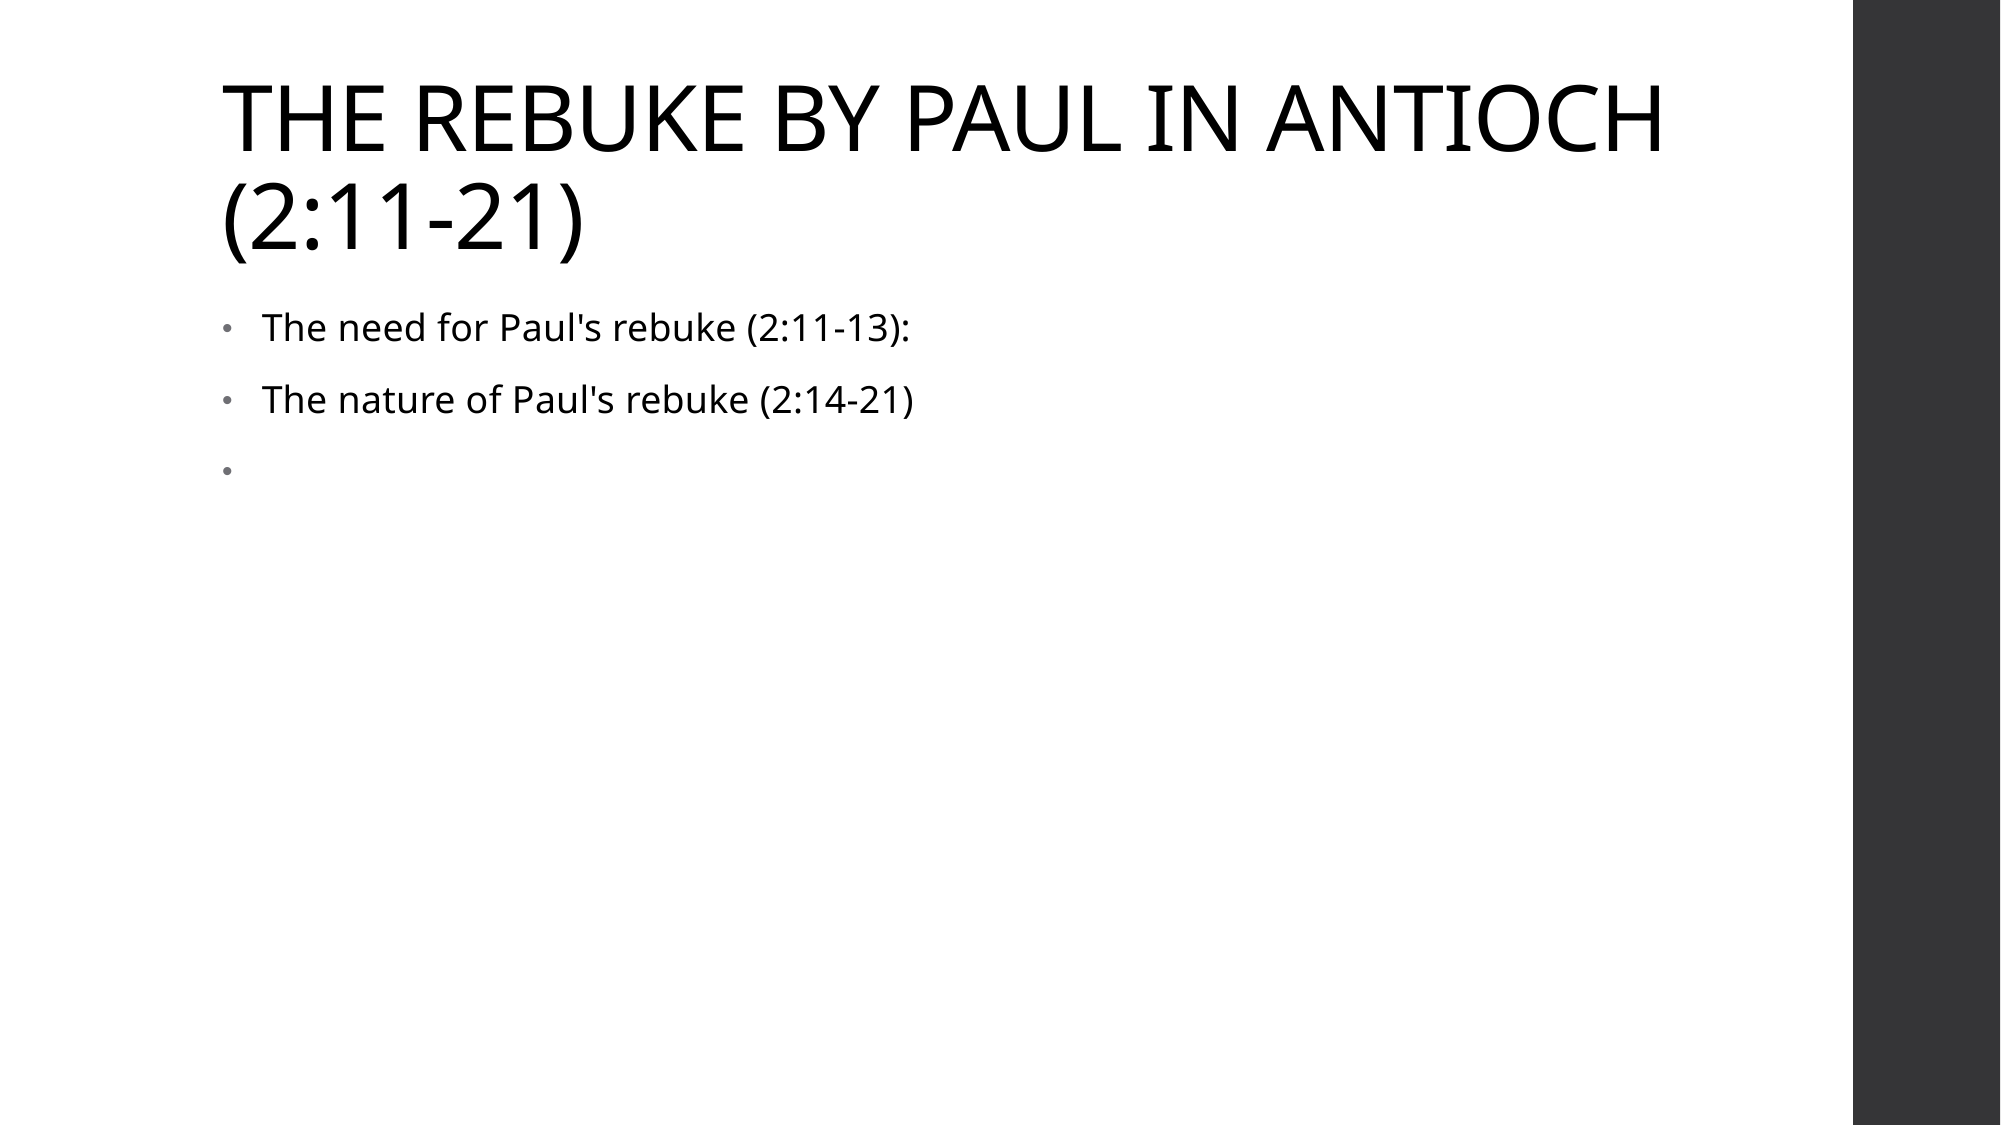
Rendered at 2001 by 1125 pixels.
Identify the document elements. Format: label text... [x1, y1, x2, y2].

list The need for Paul's rebuke (2:11-13): The nature of Paul's rebuke (2:14-21) [206, 299, 1617, 1014]
title THE REBUKE BY PAUL IN ANTIOCH (2:11-21) [206, 60, 1797, 278]
